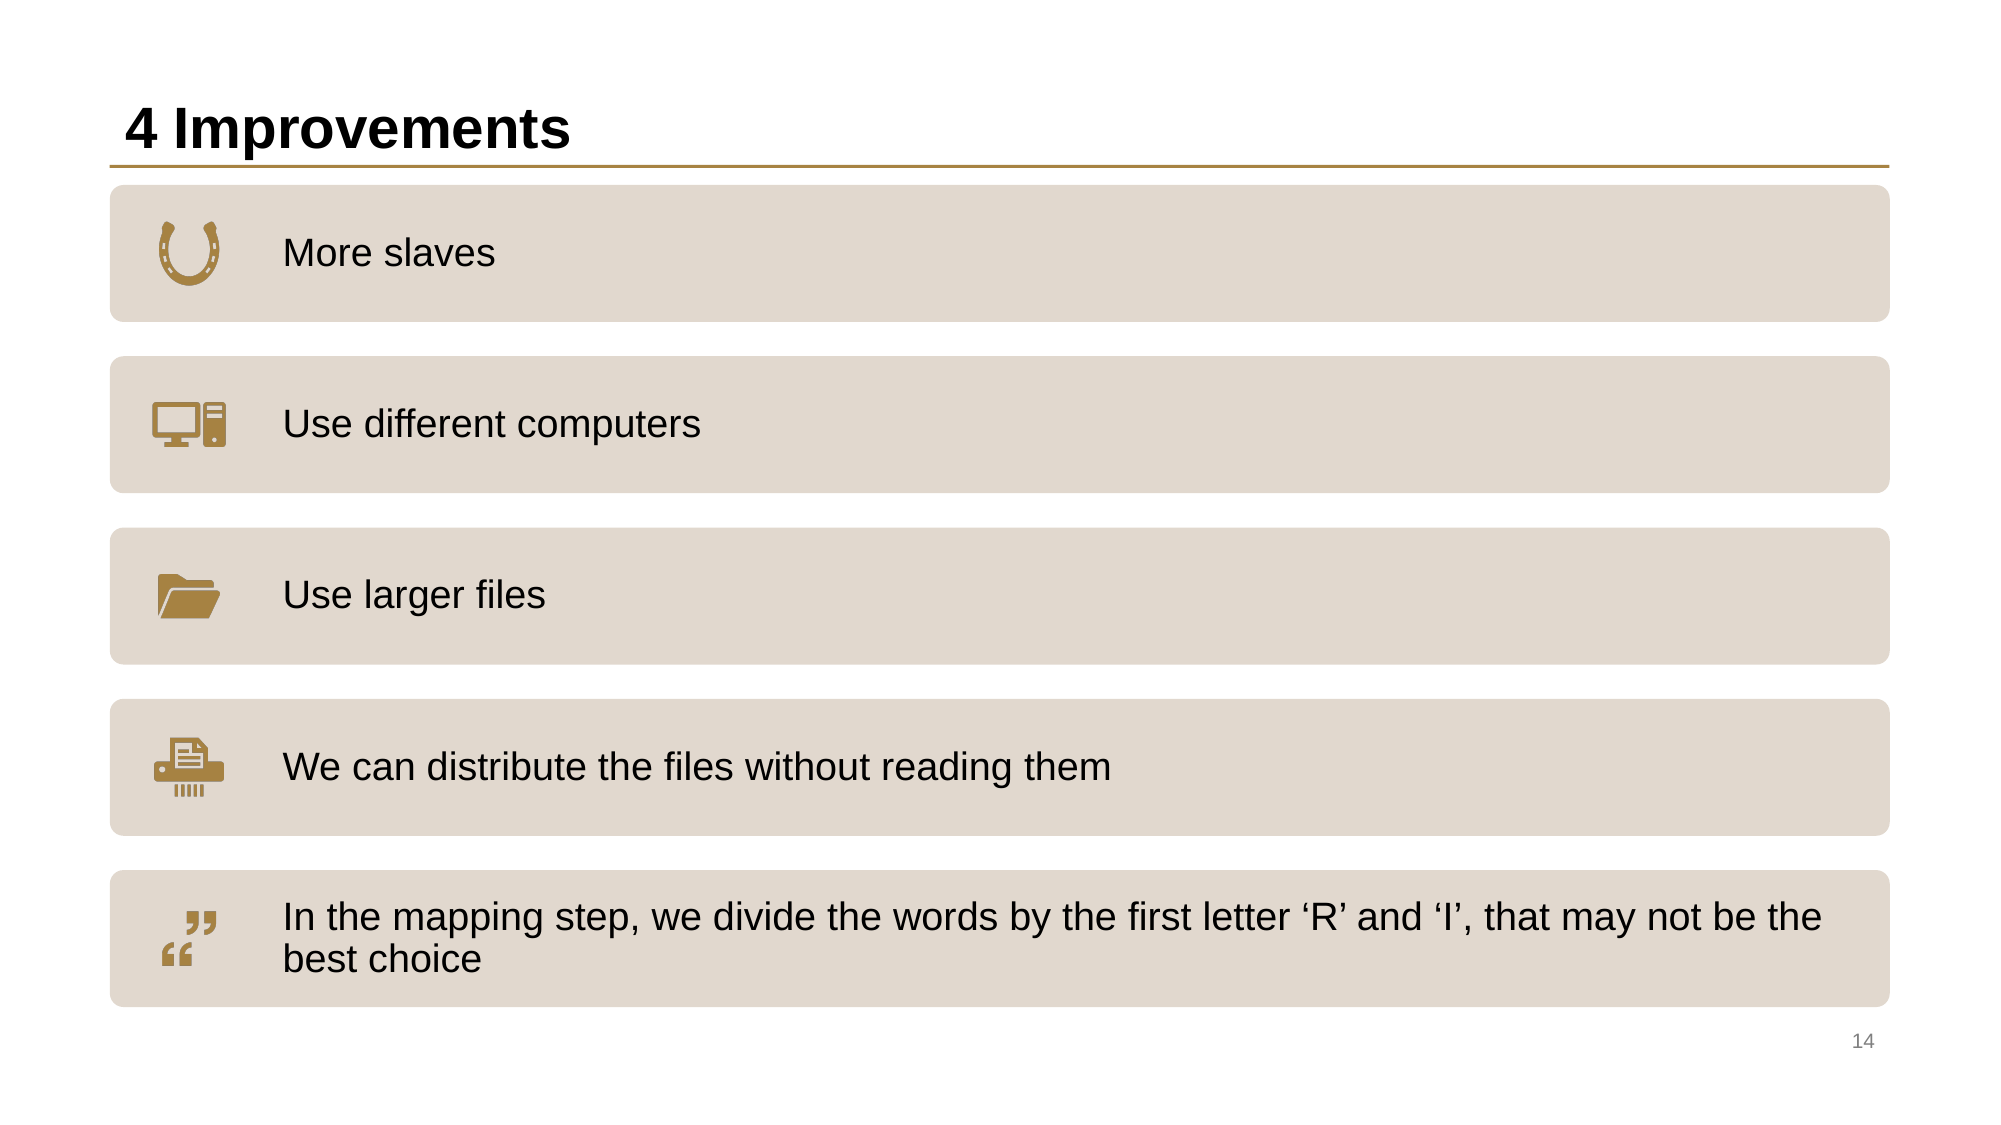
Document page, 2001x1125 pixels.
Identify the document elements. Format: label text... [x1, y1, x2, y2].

slide_number <编号> [1412, 1023, 1890, 1058]
text_box [109, 527, 268, 665]
text_box We can distribute the files without reading them [268, 698, 1890, 836]
text_box Use larger files [268, 527, 1890, 665]
text_box Use different computers [268, 356, 1890, 494]
text_box [109, 184, 268, 322]
text_box [109, 698, 268, 836]
text_box More slaves [268, 184, 1890, 322]
text_box In the mapping step, we divide the words by the first letter ‘R’ and ‘I’, that may not be the best choice [268, 870, 1890, 1008]
text_box [109, 870, 268, 1008]
text_box [109, 356, 268, 494]
title 4 Improvements [109, 0, 1890, 169]
